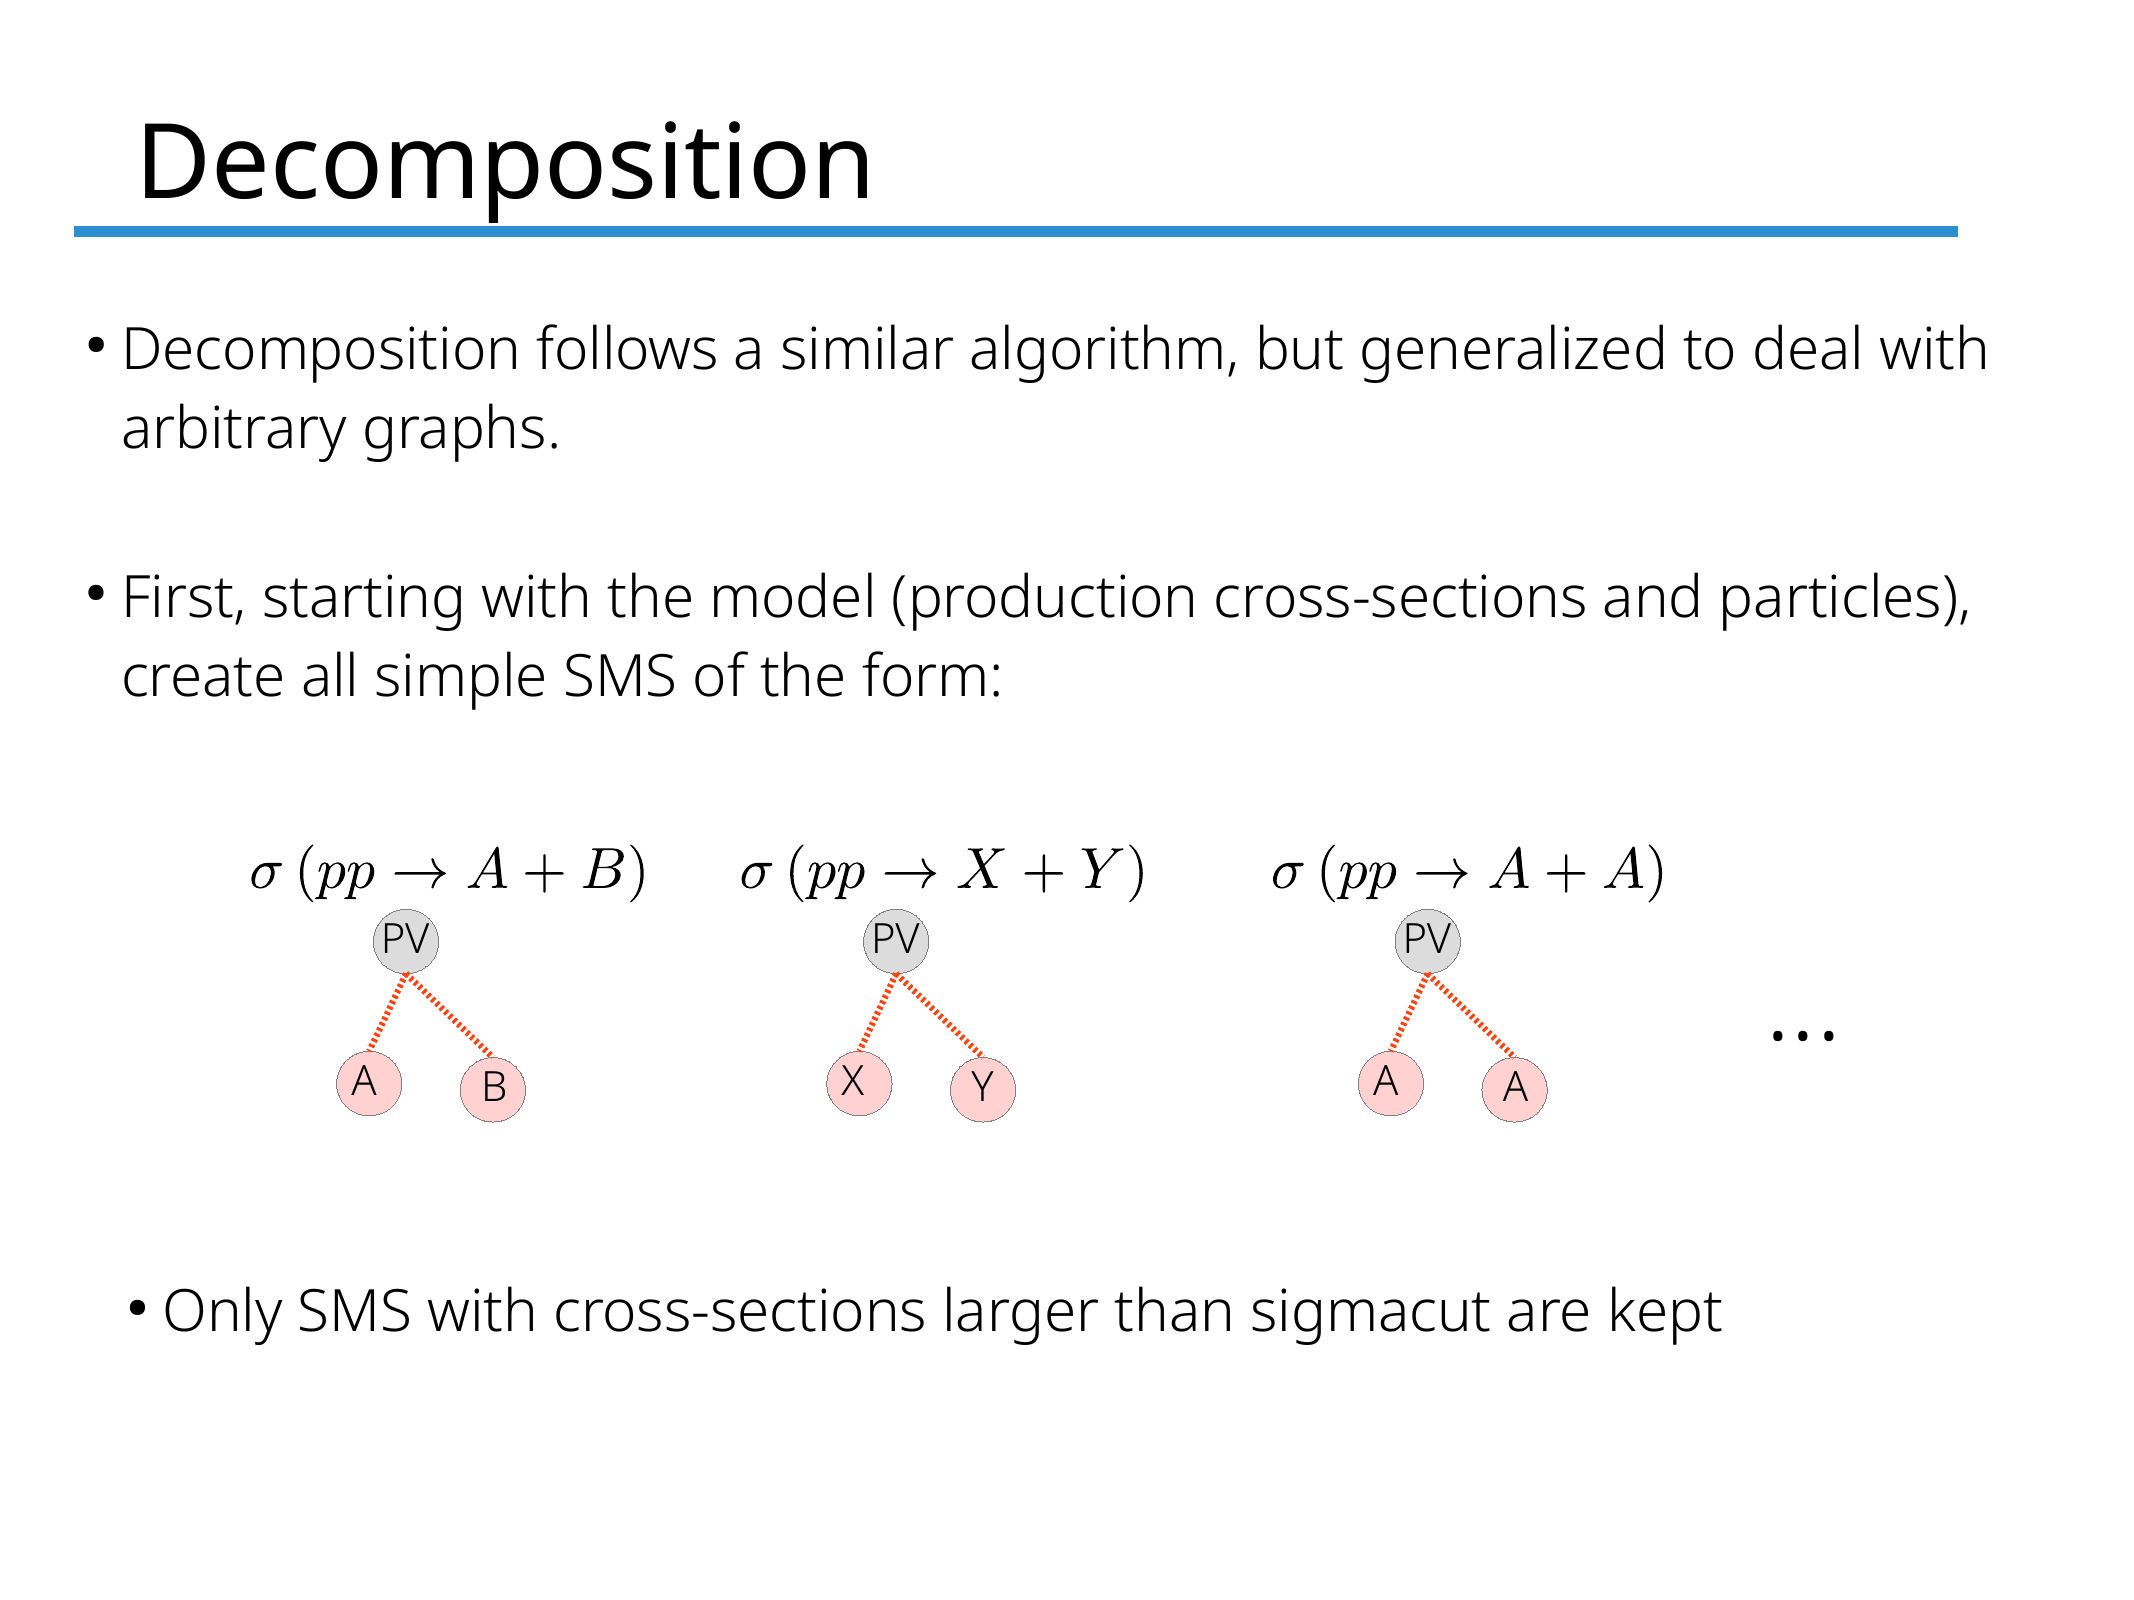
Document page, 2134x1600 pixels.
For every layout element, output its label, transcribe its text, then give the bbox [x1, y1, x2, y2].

text_box B [466, 1049, 528, 1122]
text_box ... [1750, 921, 1881, 1080]
text_box X [826, 1043, 885, 1116]
text_box [396, 1065, 402, 1102]
text_box A [1488, 1049, 1548, 1122]
text_box PV [856, 901, 945, 975]
text_box PV [366, 901, 455, 975]
text_box [950, 1071, 956, 1108]
text_box [251, 844, 644, 903]
text_box [1418, 1065, 1424, 1102]
text_box Y [956, 1049, 1013, 1122]
text_box PV [1387, 901, 1476, 975]
text_box Only SMS with cross-sections larger than sigmacut are kept [112, 1262, 2062, 1477]
text_box A [1358, 1043, 1418, 1116]
text_box Decomposition [111, 70, 901, 243]
text_box Decomposition follows a similar algorithm, but generalized to deal with arbitrary graphs. [70, 299, 2020, 514]
text_box First, starting with the model (production cross-sections and particles), create all simple SMS of the form: [70, 547, 2020, 762]
text_box [1272, 844, 1663, 903]
text_box [741, 844, 1143, 903]
text_box [885, 1063, 893, 1104]
text_box [1481, 1071, 1488, 1109]
text_box [460, 1071, 466, 1108]
text_box A [336, 1043, 396, 1116]
